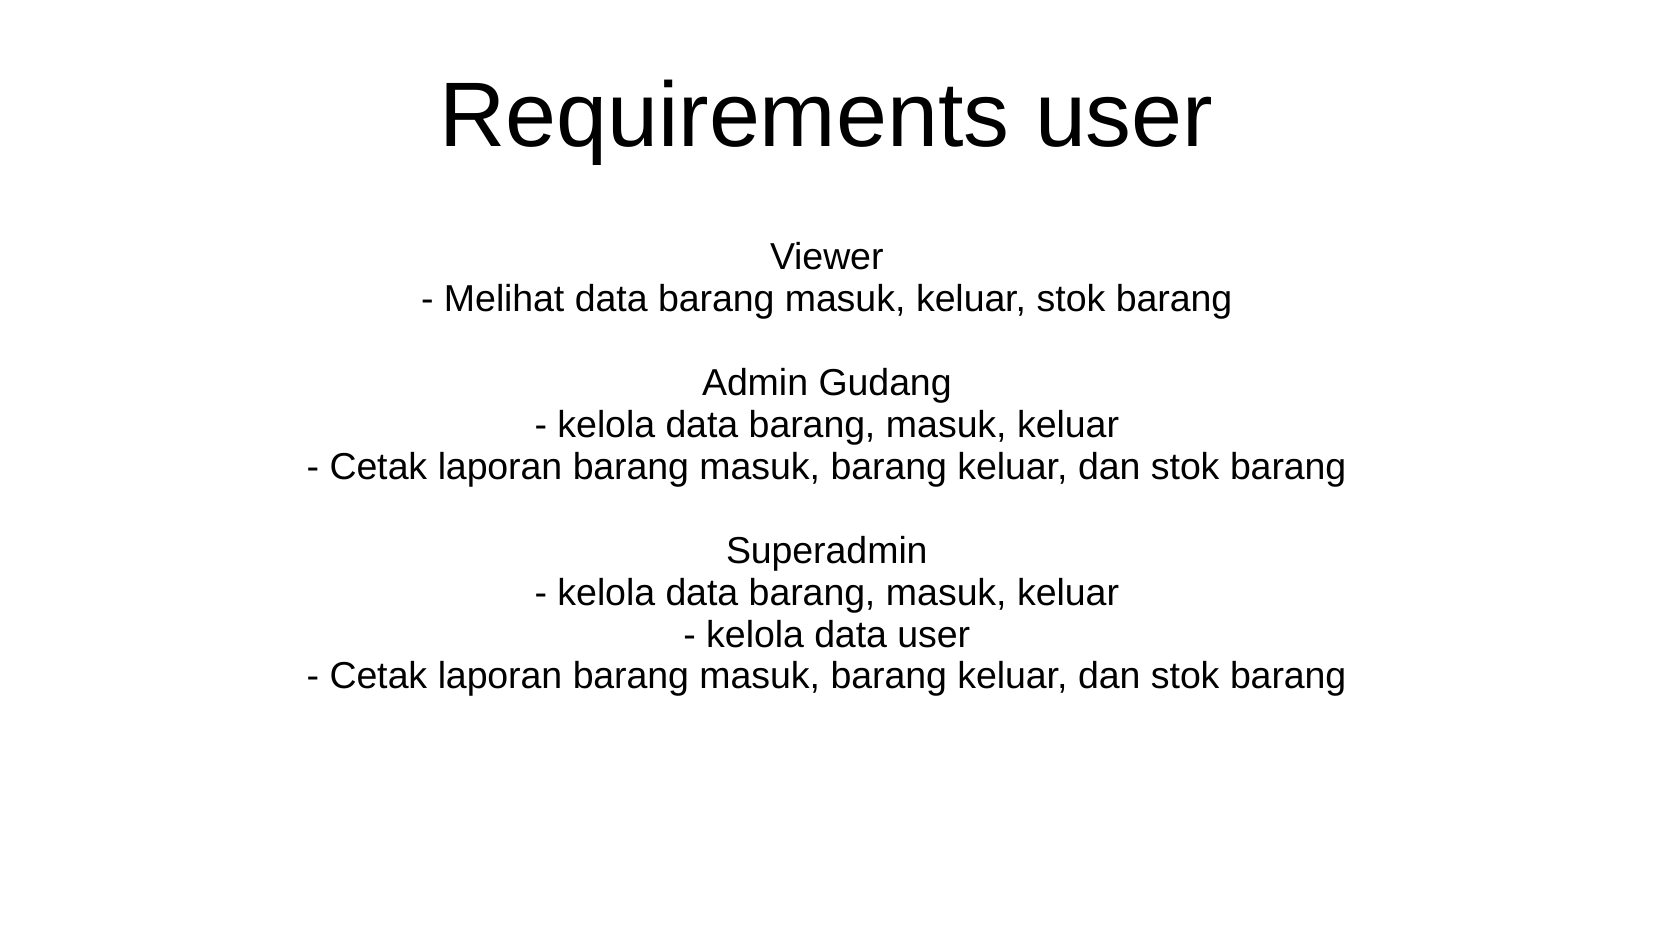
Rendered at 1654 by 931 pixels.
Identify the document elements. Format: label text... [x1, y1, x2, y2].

subtitle Viewer - Melihat data barang masuk, keluar, stok barang Admin Gudang - kelola data barang, masuk, keluar - Cetak laporan barang masuk, barang keluar, dan stok barang Superadmin - kelola data barang, masuk, keluar - kelola data user - Cetak laporan barang masuk, barang keluar, dan stok barang [82, 217, 1571, 757]
title Requirements user [82, 37, 1571, 193]
